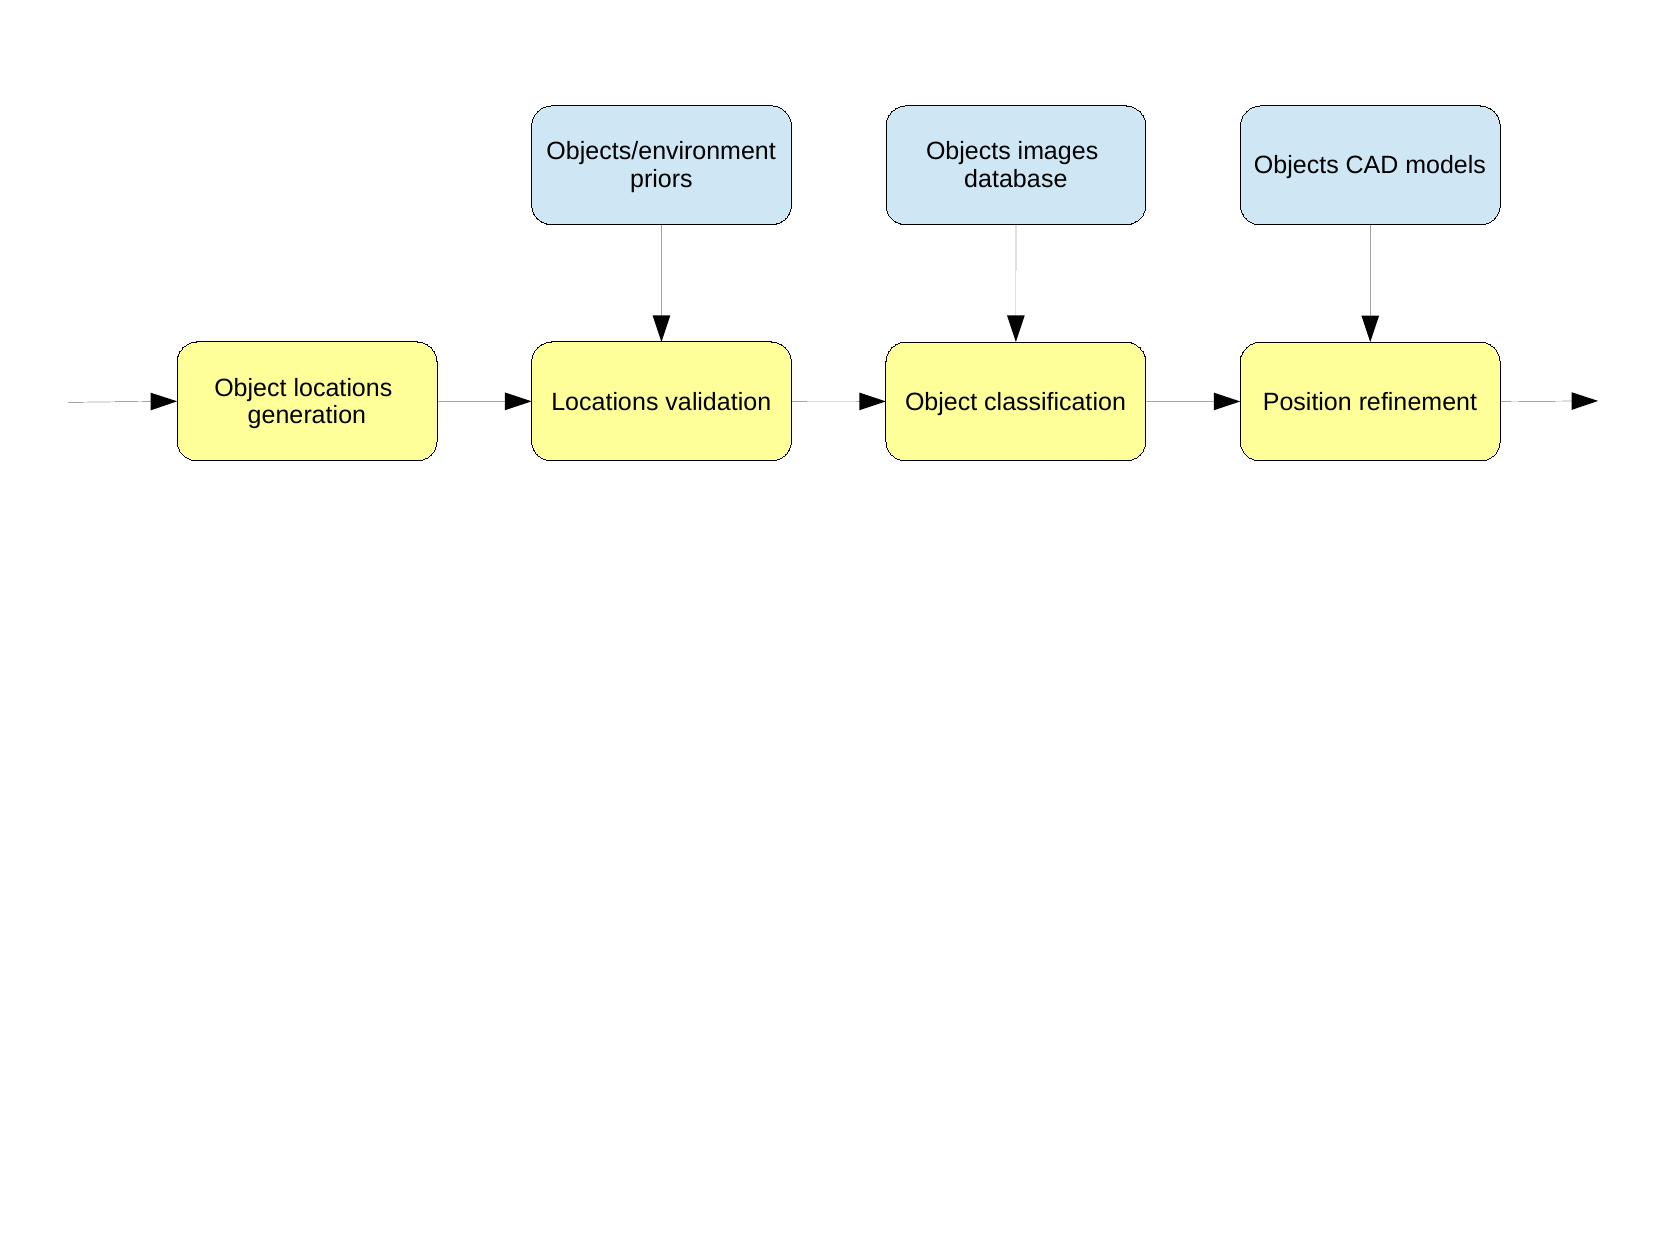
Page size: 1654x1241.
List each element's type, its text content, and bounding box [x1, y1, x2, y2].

text_box Position refinement [1240, 342, 1501, 461]
text_box Locations validation [531, 341, 792, 461]
text_box Objects images database [886, 105, 1146, 225]
text_box Objects CAD models [1240, 105, 1501, 225]
text_box Objects/environment priors [531, 105, 792, 225]
text_box Object classification [885, 342, 1146, 461]
text_box Object locations generation [177, 341, 438, 461]
